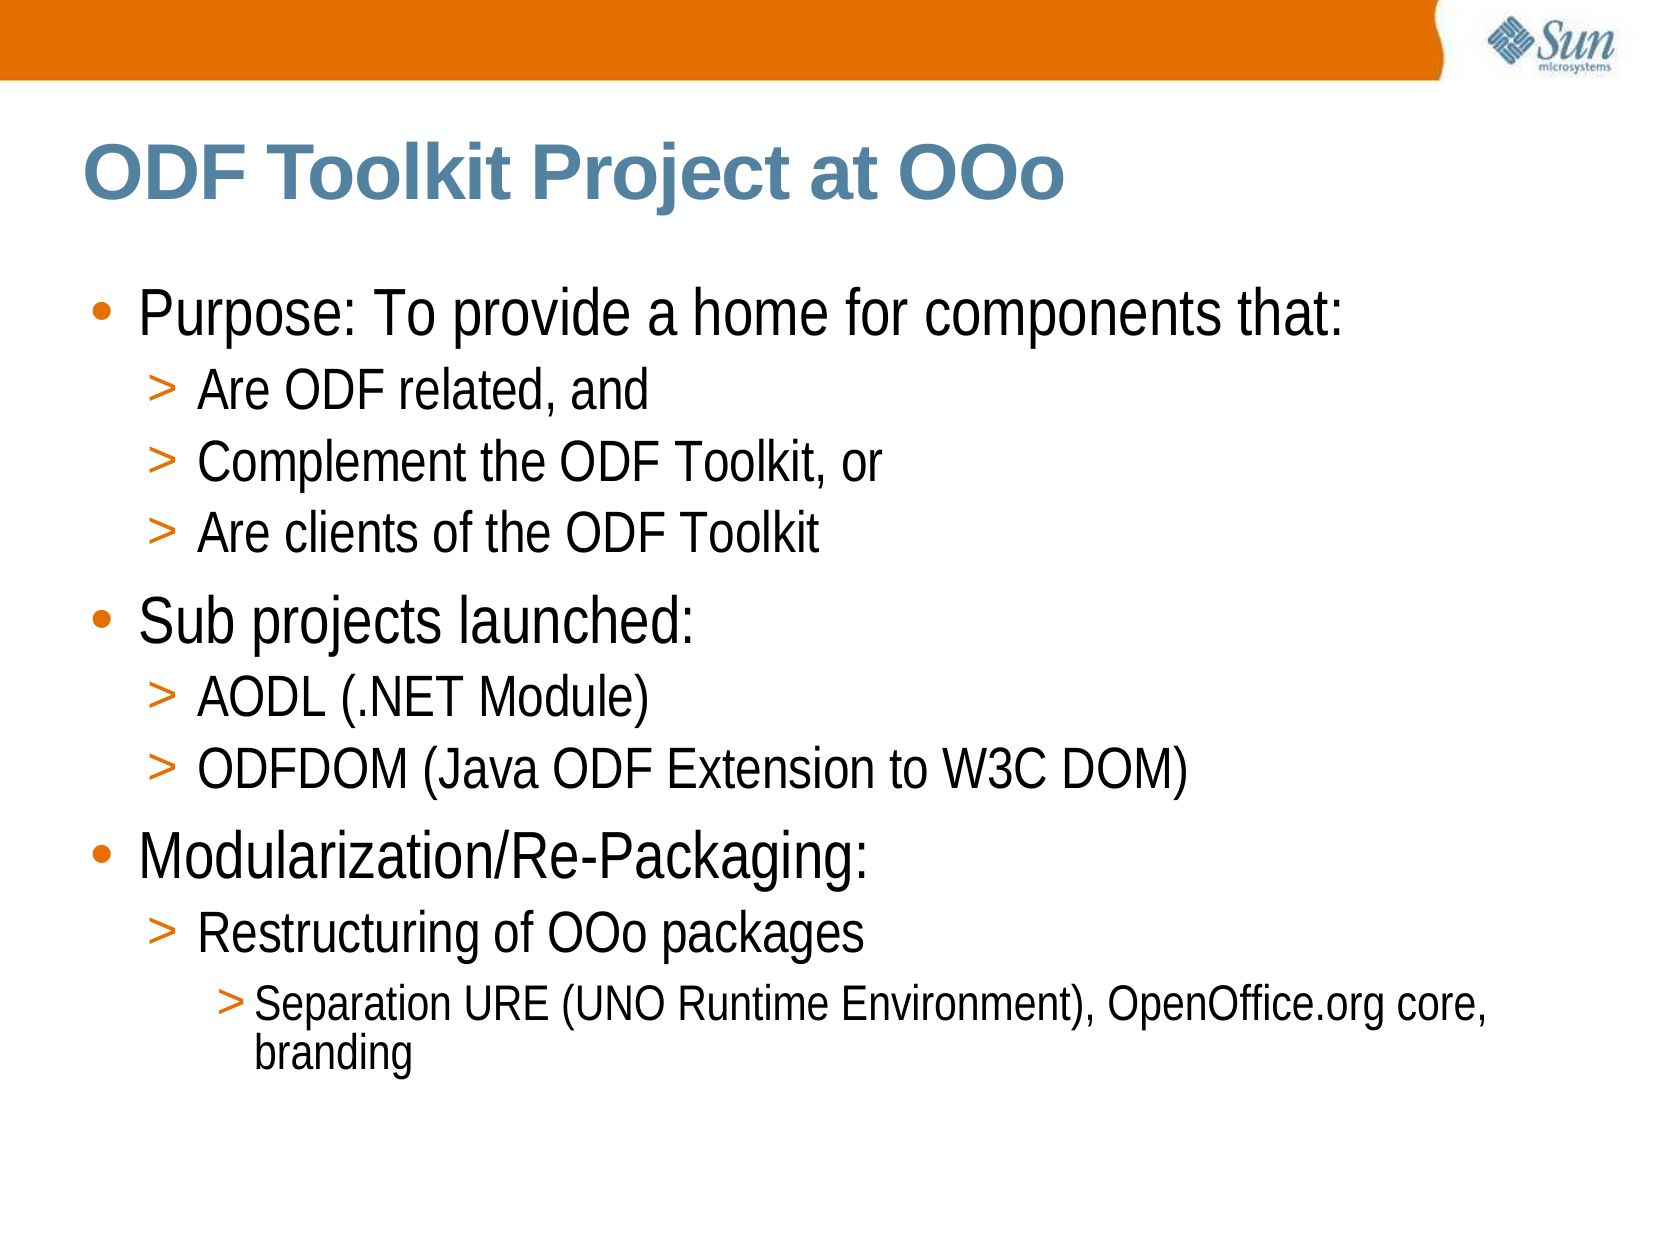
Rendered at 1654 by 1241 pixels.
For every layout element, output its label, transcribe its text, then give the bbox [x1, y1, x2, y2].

title ODF Toolkit Project at OOo [82, 135, 1585, 251]
picture [0, 0, 1654, 83]
list Purpose: To provide a home for components that: Are ODF related, and Complement the ODF Toolkit, or Are clients of the ODF Toolkit Sub projects launched: AODL (.NET Module) ODFDOM (Java ODF Extension to W3C DOM) Modularization/Re-Packaging: Restructuring of OOo packages Separation URE (UNO Runtime Environment), OpenOffice.org core, branding [71, 283, 1545, 1095]
